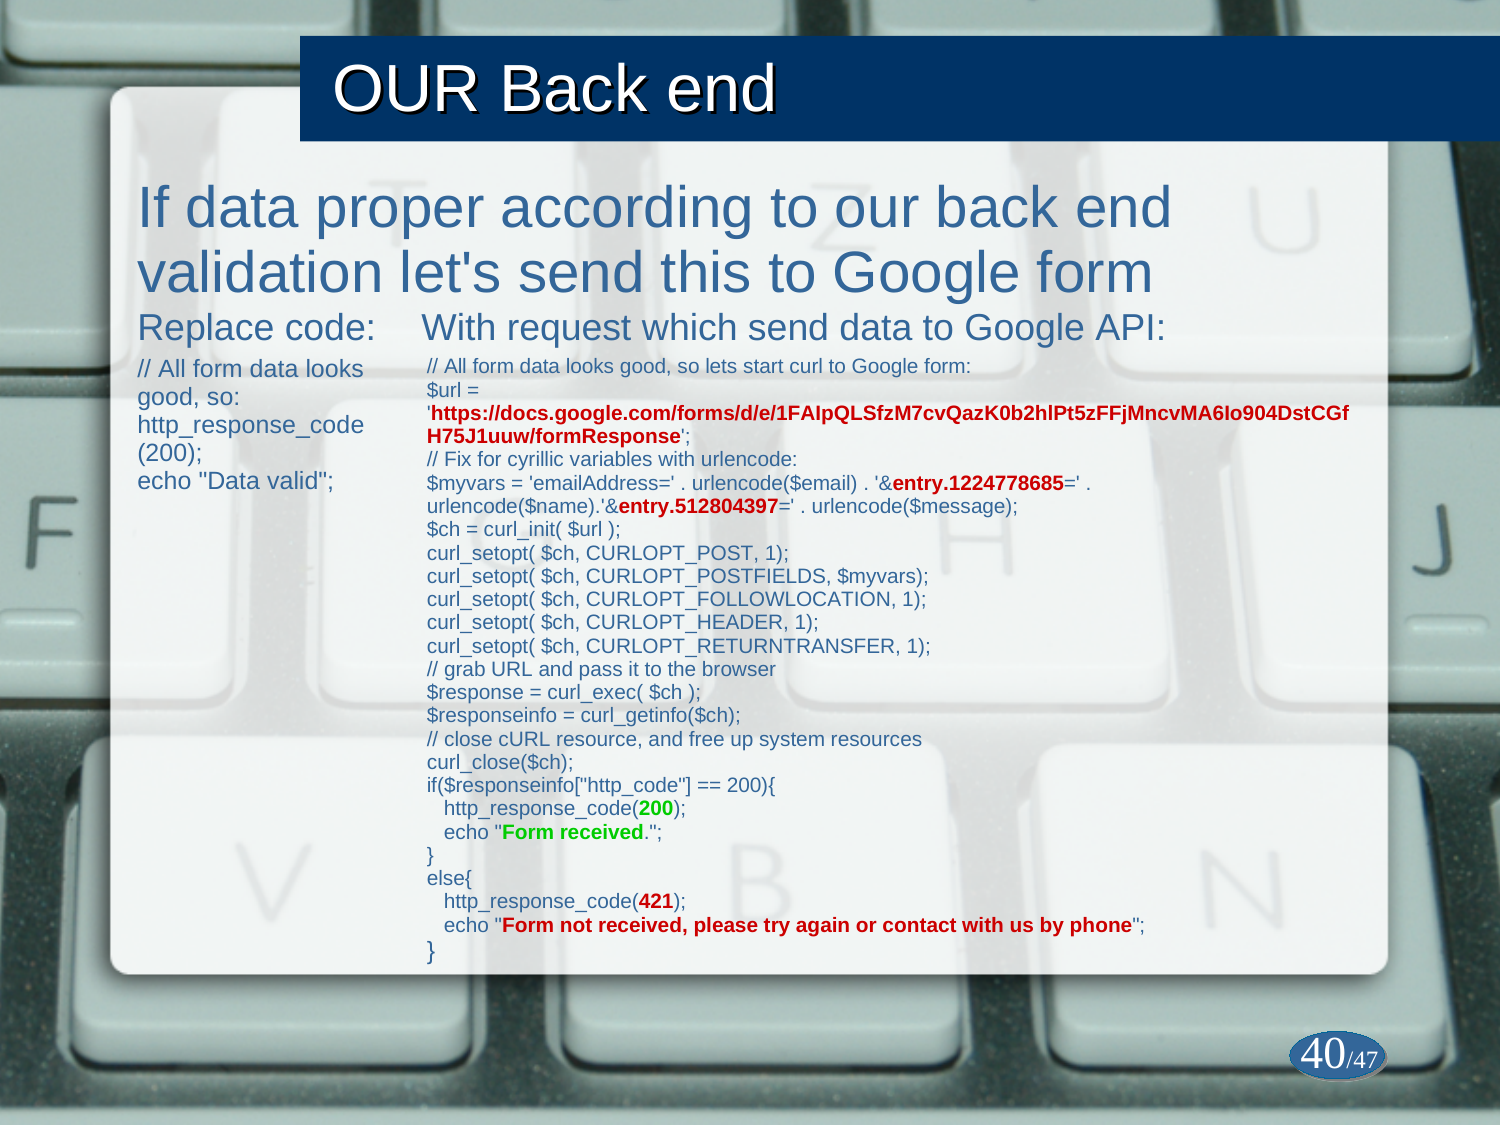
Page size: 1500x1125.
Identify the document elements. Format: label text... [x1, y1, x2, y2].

text_box // All form data looks good, so lets start curl to Google form: $url = 'https://docs.google.com/forms/d/e/1FAIpQLSfzM7cvQazK0b2hlPt5zFFjMncvMA6Io904DstCGfH75J1uuw/formResponse'; // Fix for cyrillic variables with urlencode: $myvars = 'emailAddress=' . urlencode($email) . '&entry.1224778685=' . urlencode($name).'&entry.512804397=' . urlencode($message); $ch = curl_init( $url ); curl_setopt( $ch, CURLOPT_POST, 1); curl_setopt( $ch, CURLOPT_POSTFIELDS, $myvars); curl_setopt( $ch, CURLOPT_FOLLOWLOCATION, 1); curl_setopt( $ch, CURLOPT_HEADER, 1); curl_setopt( $ch, CURLOPT_RETURNTRANSFER, 1); // grab URL and pass it to the browser $response = curl_exec( $ch ); $responseinfo = curl_getinfo($ch); // close cURL resource, and free up system resources curl_close($ch); if($responseinfo["http_code"] == 200){ http_response_code(200); echo "Form received."; } else{ http_response_code(421); echo "Form not received, please try again or contact with us by phone"; } [412, 347, 1368, 1125]
picture [0, 0, 1500, 1125]
title If data proper according to our back end validation let's send this to Google form [122, 357, 412, 835]
text_box With request which send data to Google API: [406, 299, 1225, 399]
title If data proper according to our back end validation let's send this to Google form [122, 167, 1313, 347]
text_box Replace code: [122, 299, 406, 357]
text_box // All form data looks good, so: http_response_code(200); echo "Data valid"; [122, 357, 383, 503]
title OUR Back end [300, 35, 1500, 142]
